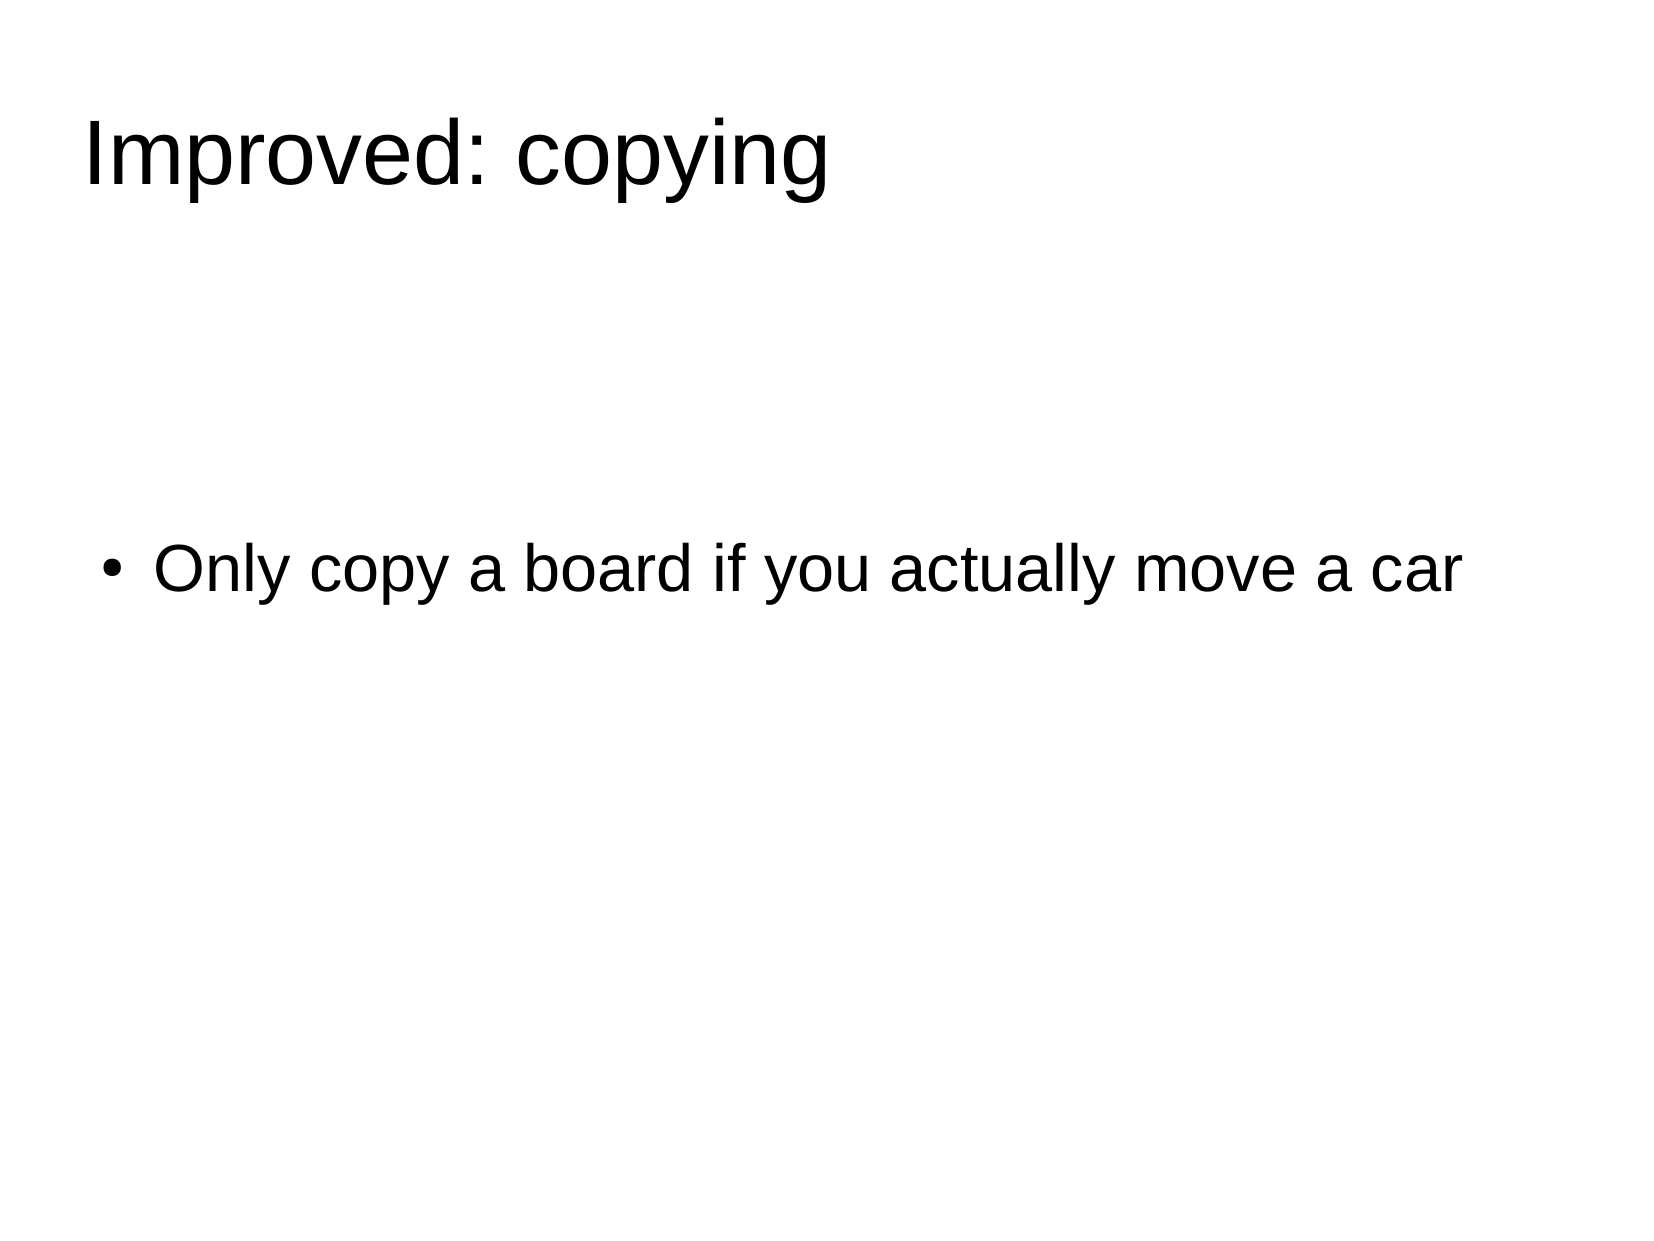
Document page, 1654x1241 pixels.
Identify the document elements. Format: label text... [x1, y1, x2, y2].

title Improved: copying [82, 49, 1571, 257]
list Only copy a board if you actually move a car [82, 531, 1571, 1080]
